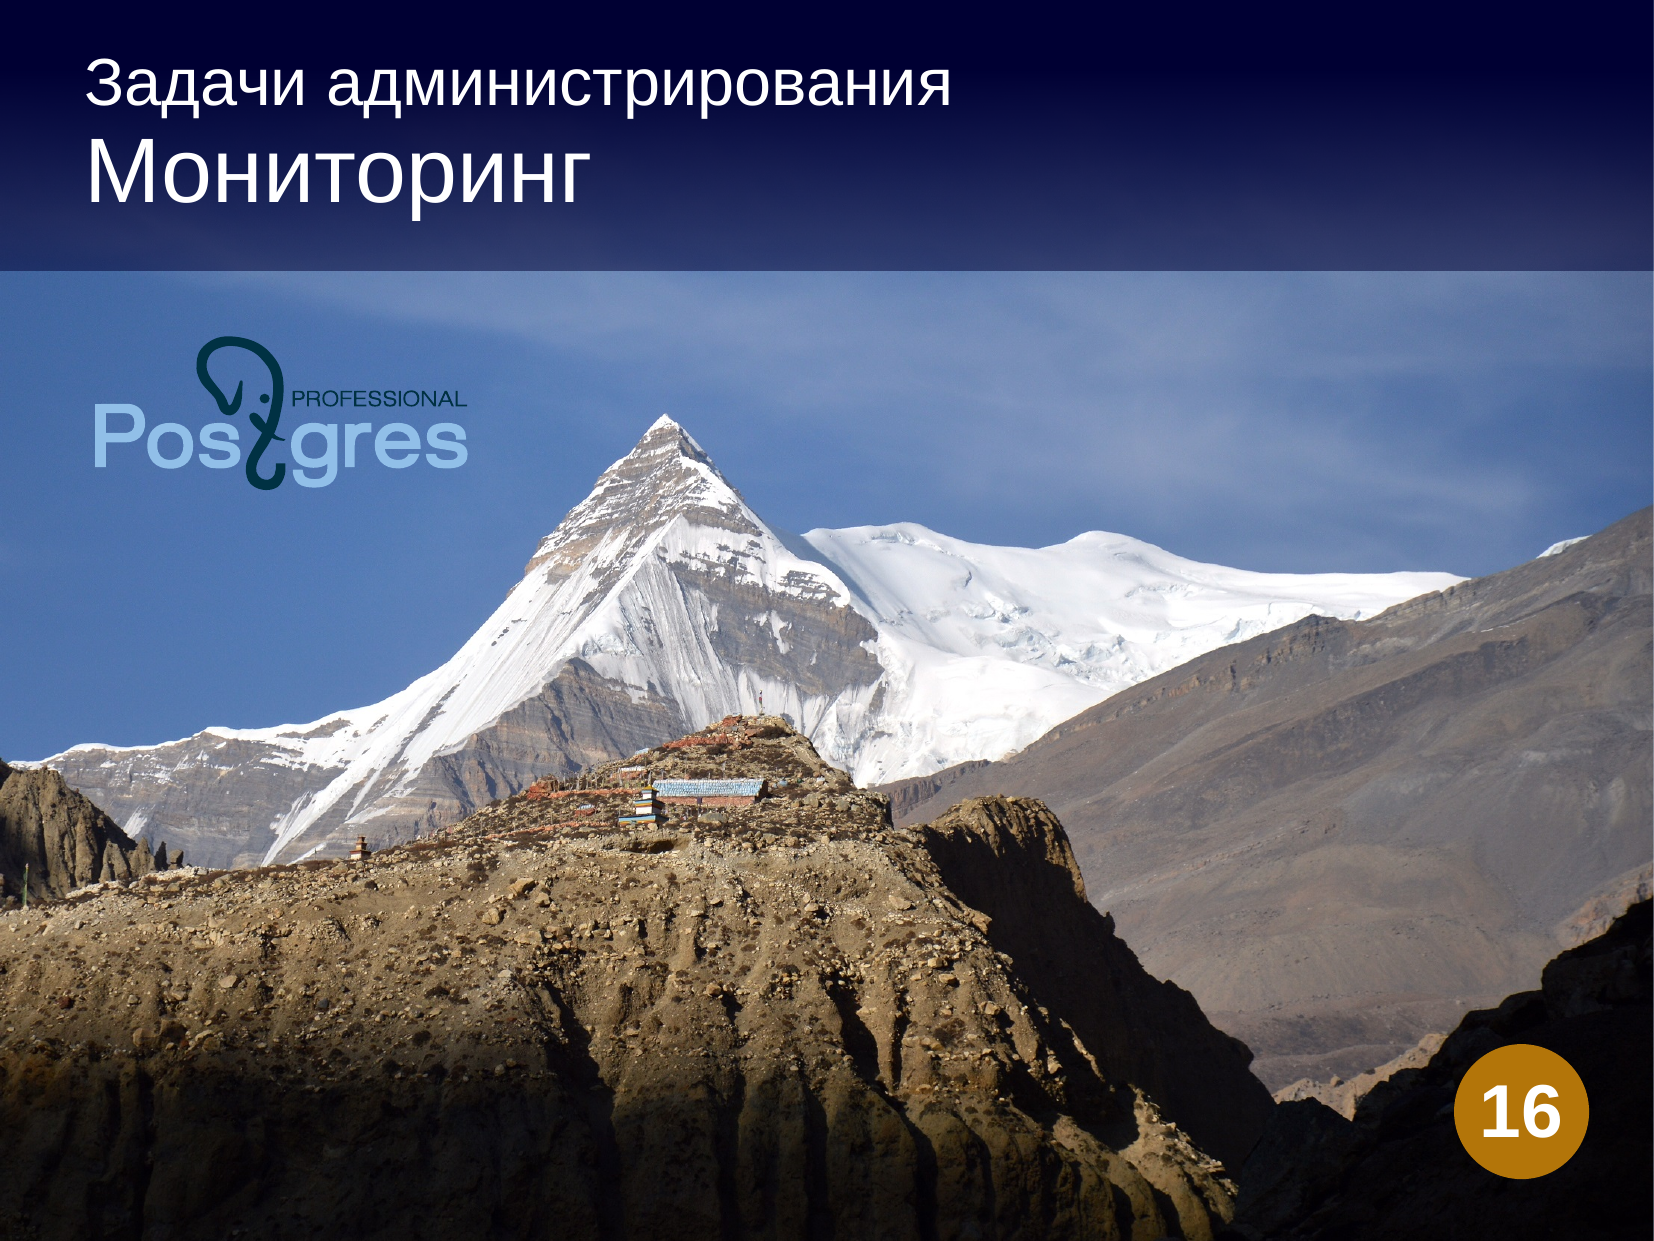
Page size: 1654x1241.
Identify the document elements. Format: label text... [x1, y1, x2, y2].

text_box 16 [1454, 1044, 1590, 1180]
picture [0, 271, 1654, 1241]
title Задачи администрирования Мониторинг [84, 44, 1636, 251]
